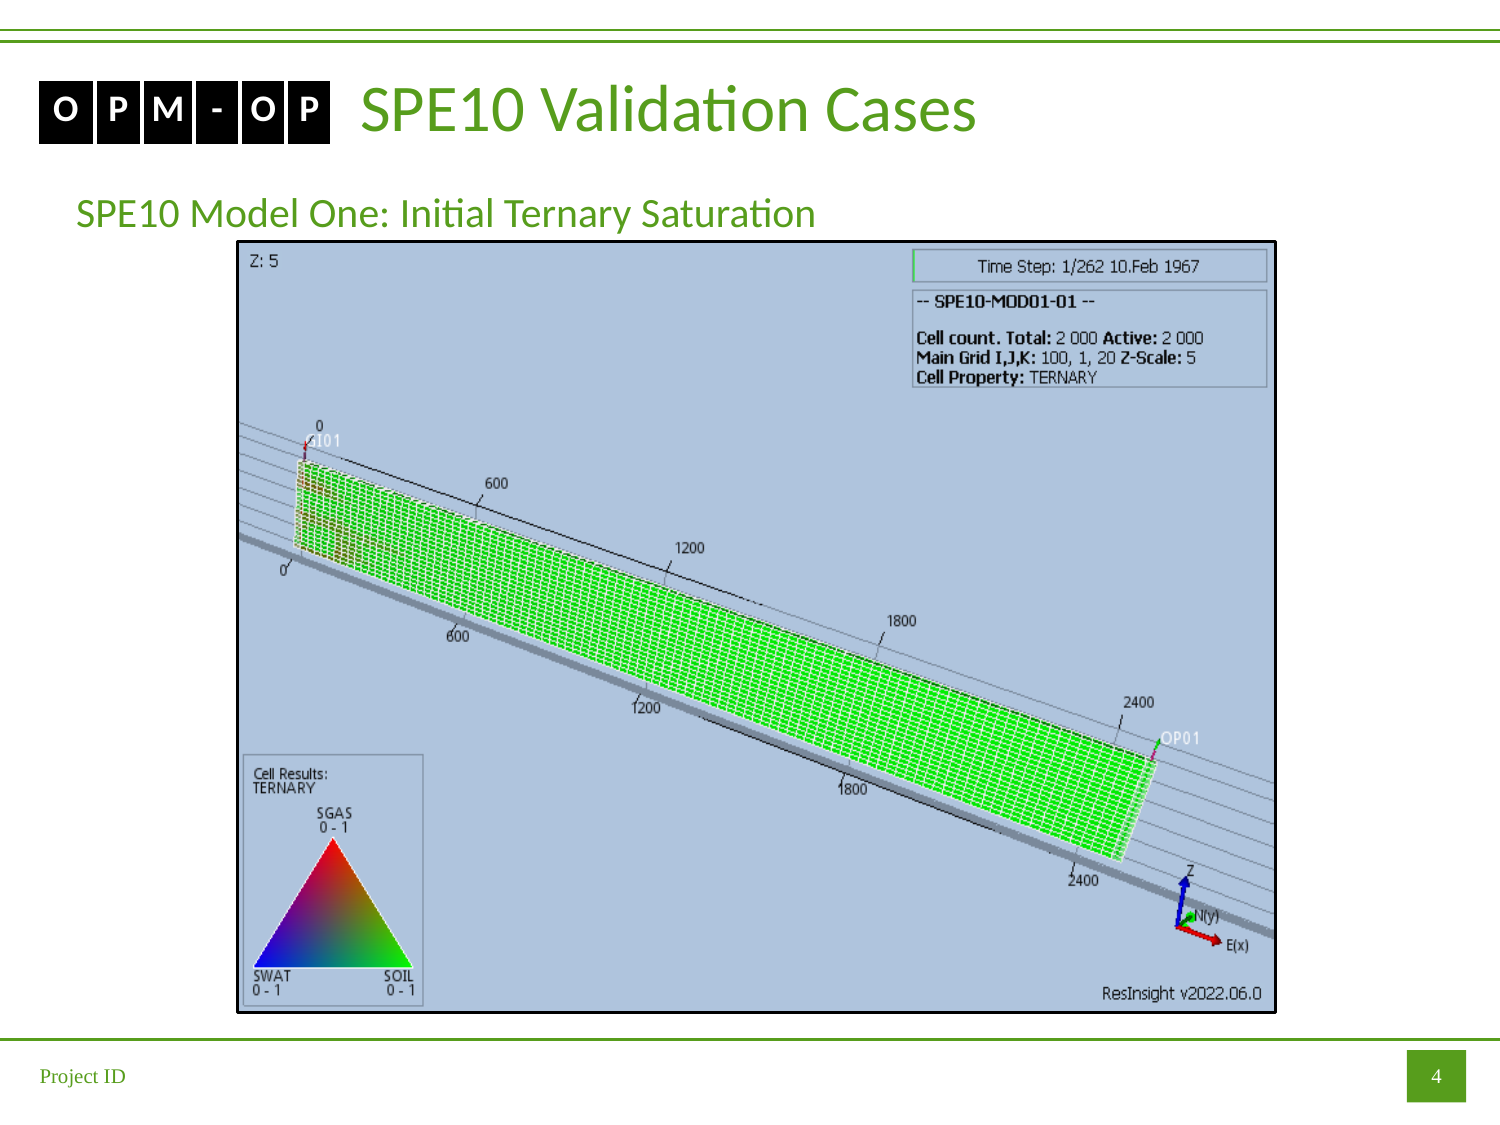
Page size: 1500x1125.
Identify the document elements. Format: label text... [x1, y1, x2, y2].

picture [239, 243, 1274, 1011]
title SPE10 Validation Cases [360, 69, 1425, 161]
list SPE10 Model One: Initial Ternary Saturation [76, 196, 1427, 279]
